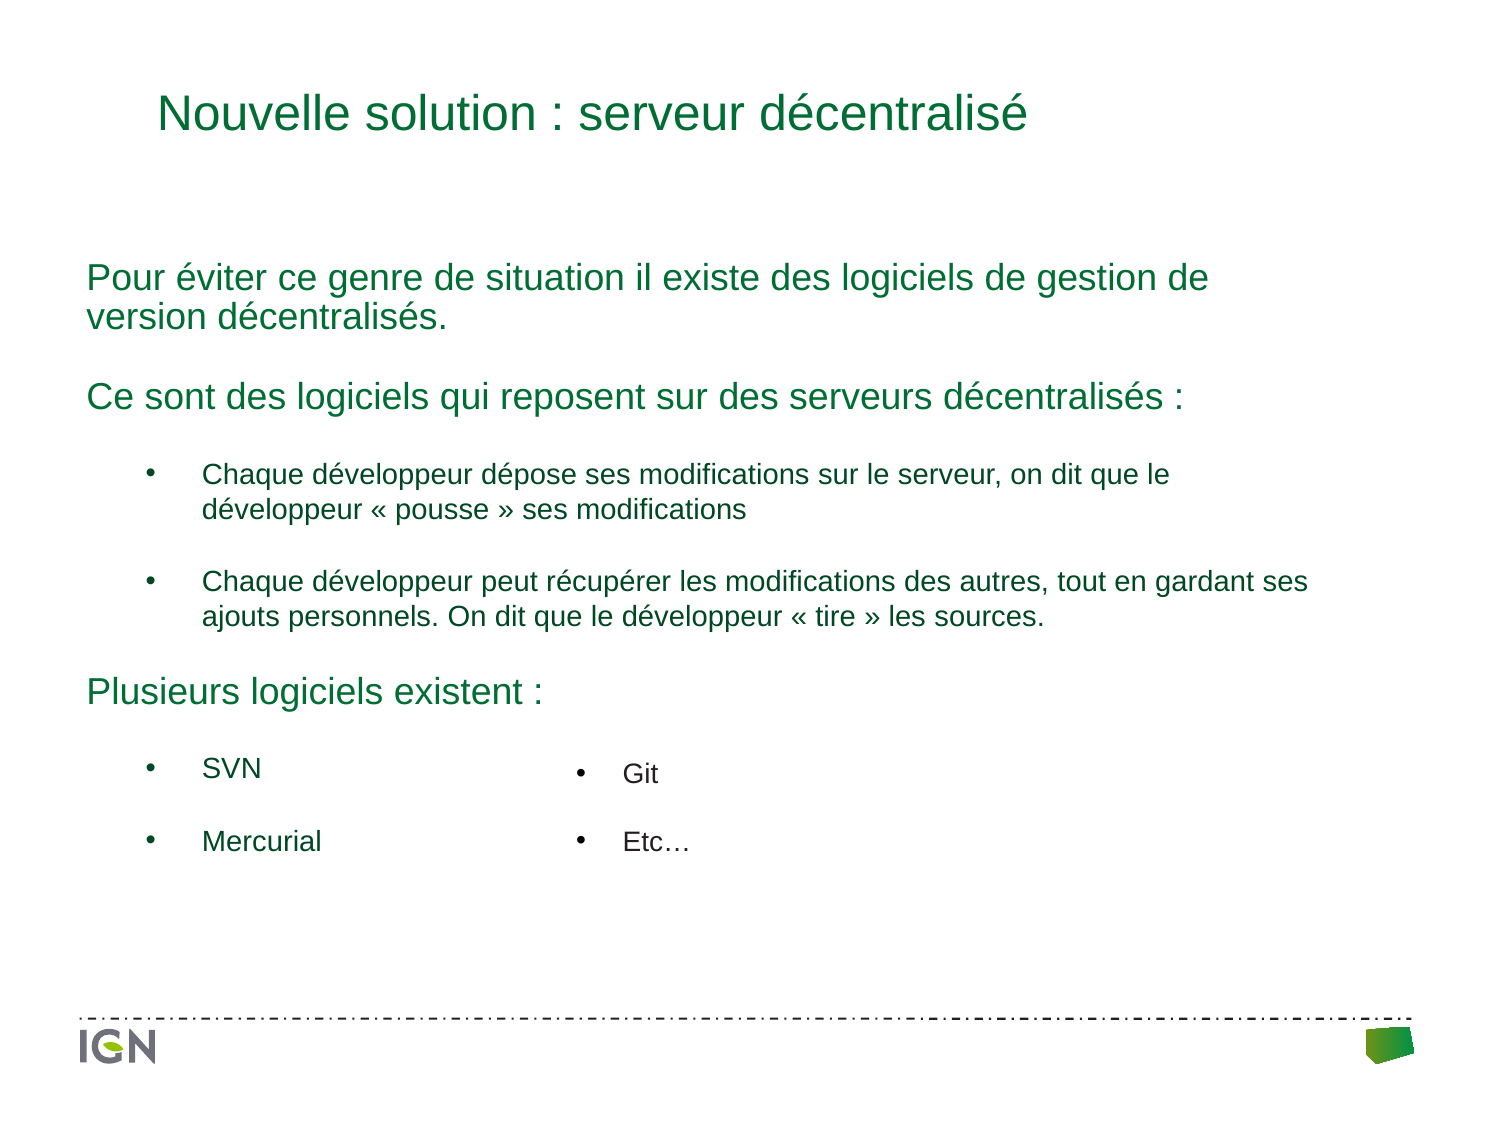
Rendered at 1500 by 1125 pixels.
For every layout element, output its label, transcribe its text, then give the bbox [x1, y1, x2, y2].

text_box Nouvelle solution : serveur décentralisé [142, 81, 1339, 141]
text_box Git Etc… [561, 748, 707, 865]
text_box Pour éviter ce genre de situation il existe des logiciels de gestion de version décentralisés. Ce sont des logiciels qui reposent sur des serveurs décentralisés : Chaque développeur dépose ses modifications sur le serveur, on dit que le développeur « pousse » ses modifications Chaque développeur peut récupérer les modifications des autres, tout en gardant ses ajouts personnels. On dit que le développeur « tire » les sources. Plusieurs logiciels existent : SVN Mercurial [71, 252, 1341, 1002]
